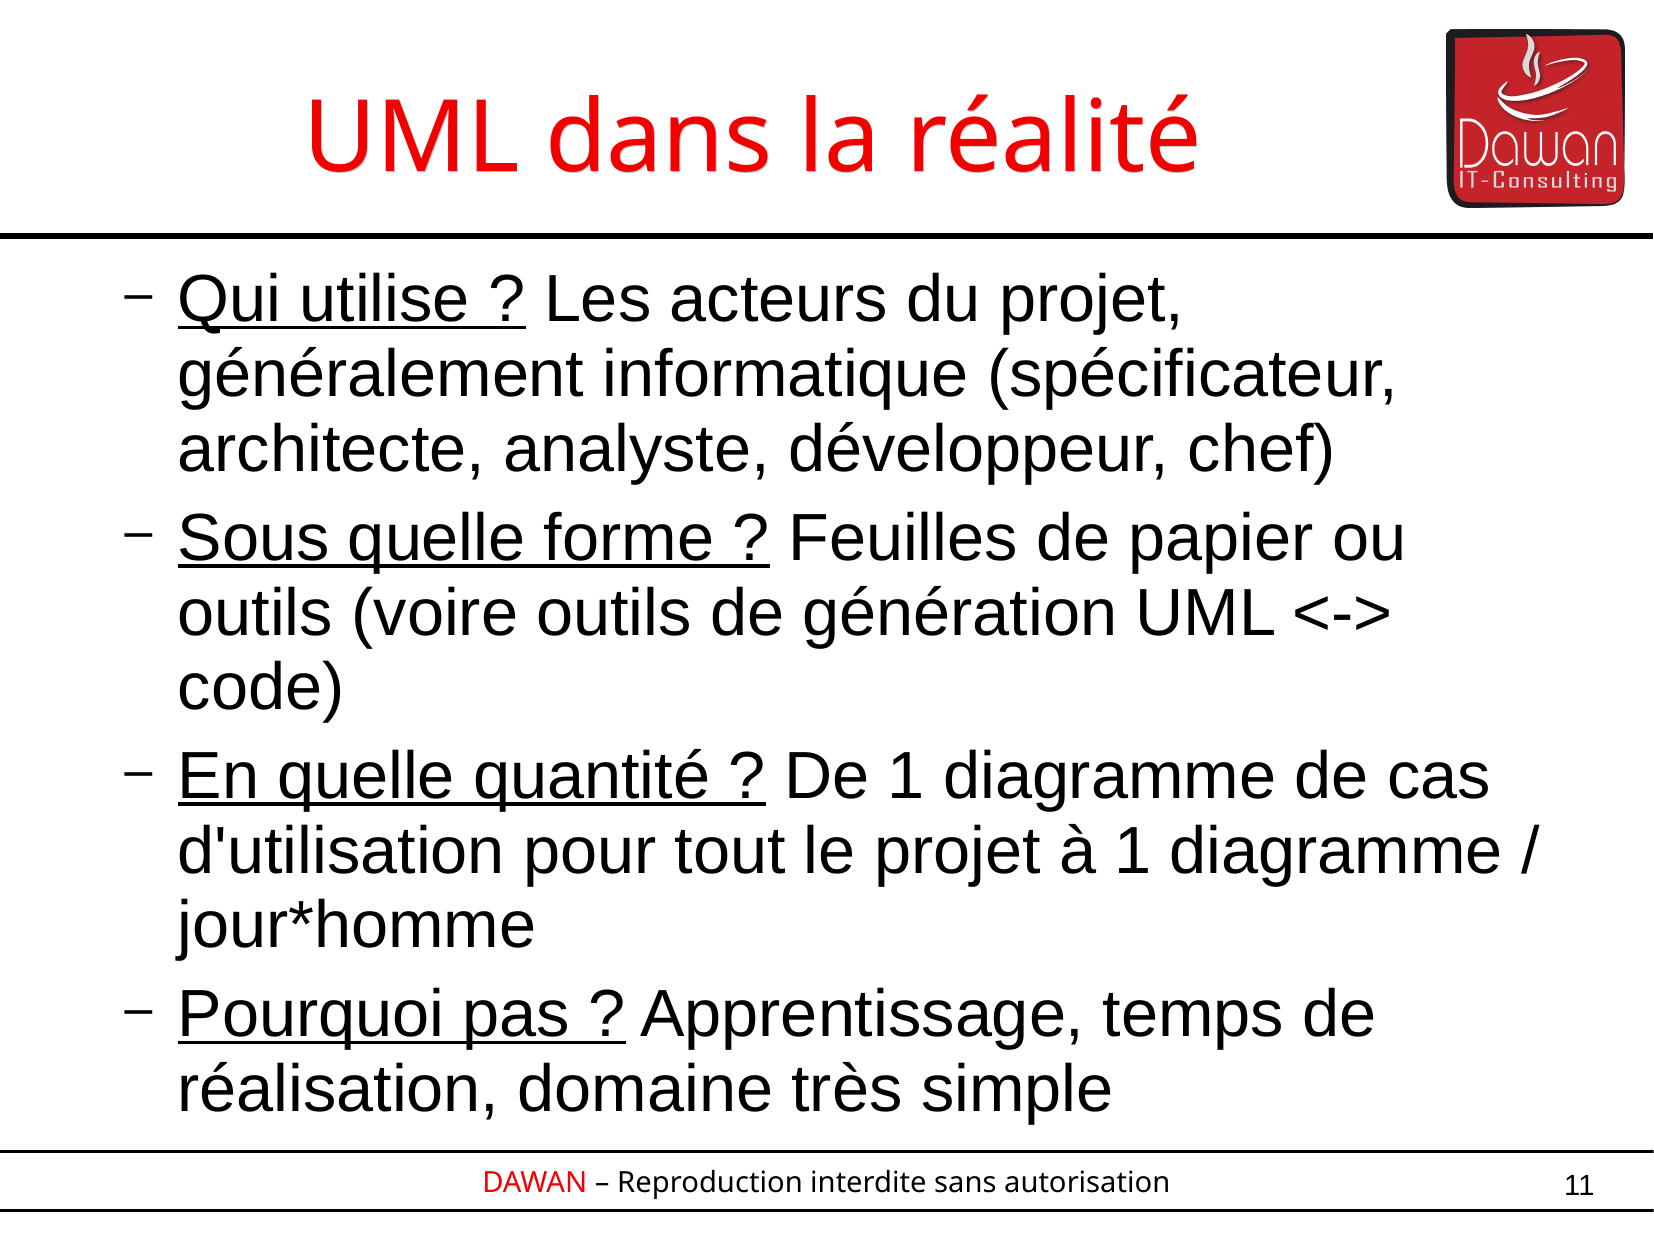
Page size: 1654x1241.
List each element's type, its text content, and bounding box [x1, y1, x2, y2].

picture [1447, 29, 1625, 208]
text_box Qui utilise ? Les acteurs du projet, généralement informatique (spécificateur, architecte, analyste, développeur, chef) Sous quelle forme ? Feuilles de papier ou outils (voire outils de génération UML <-> code) En quelle quantité ? De 1 diagramme de cas d'utilisation pour tout le projet à 1 diagramme / jour*homme Pourquoi pas ? Apprentissage, temps de réalisation, domaine très simple [88, 253, 1560, 1140]
title UML dans la réalité [59, 29, 1447, 237]
